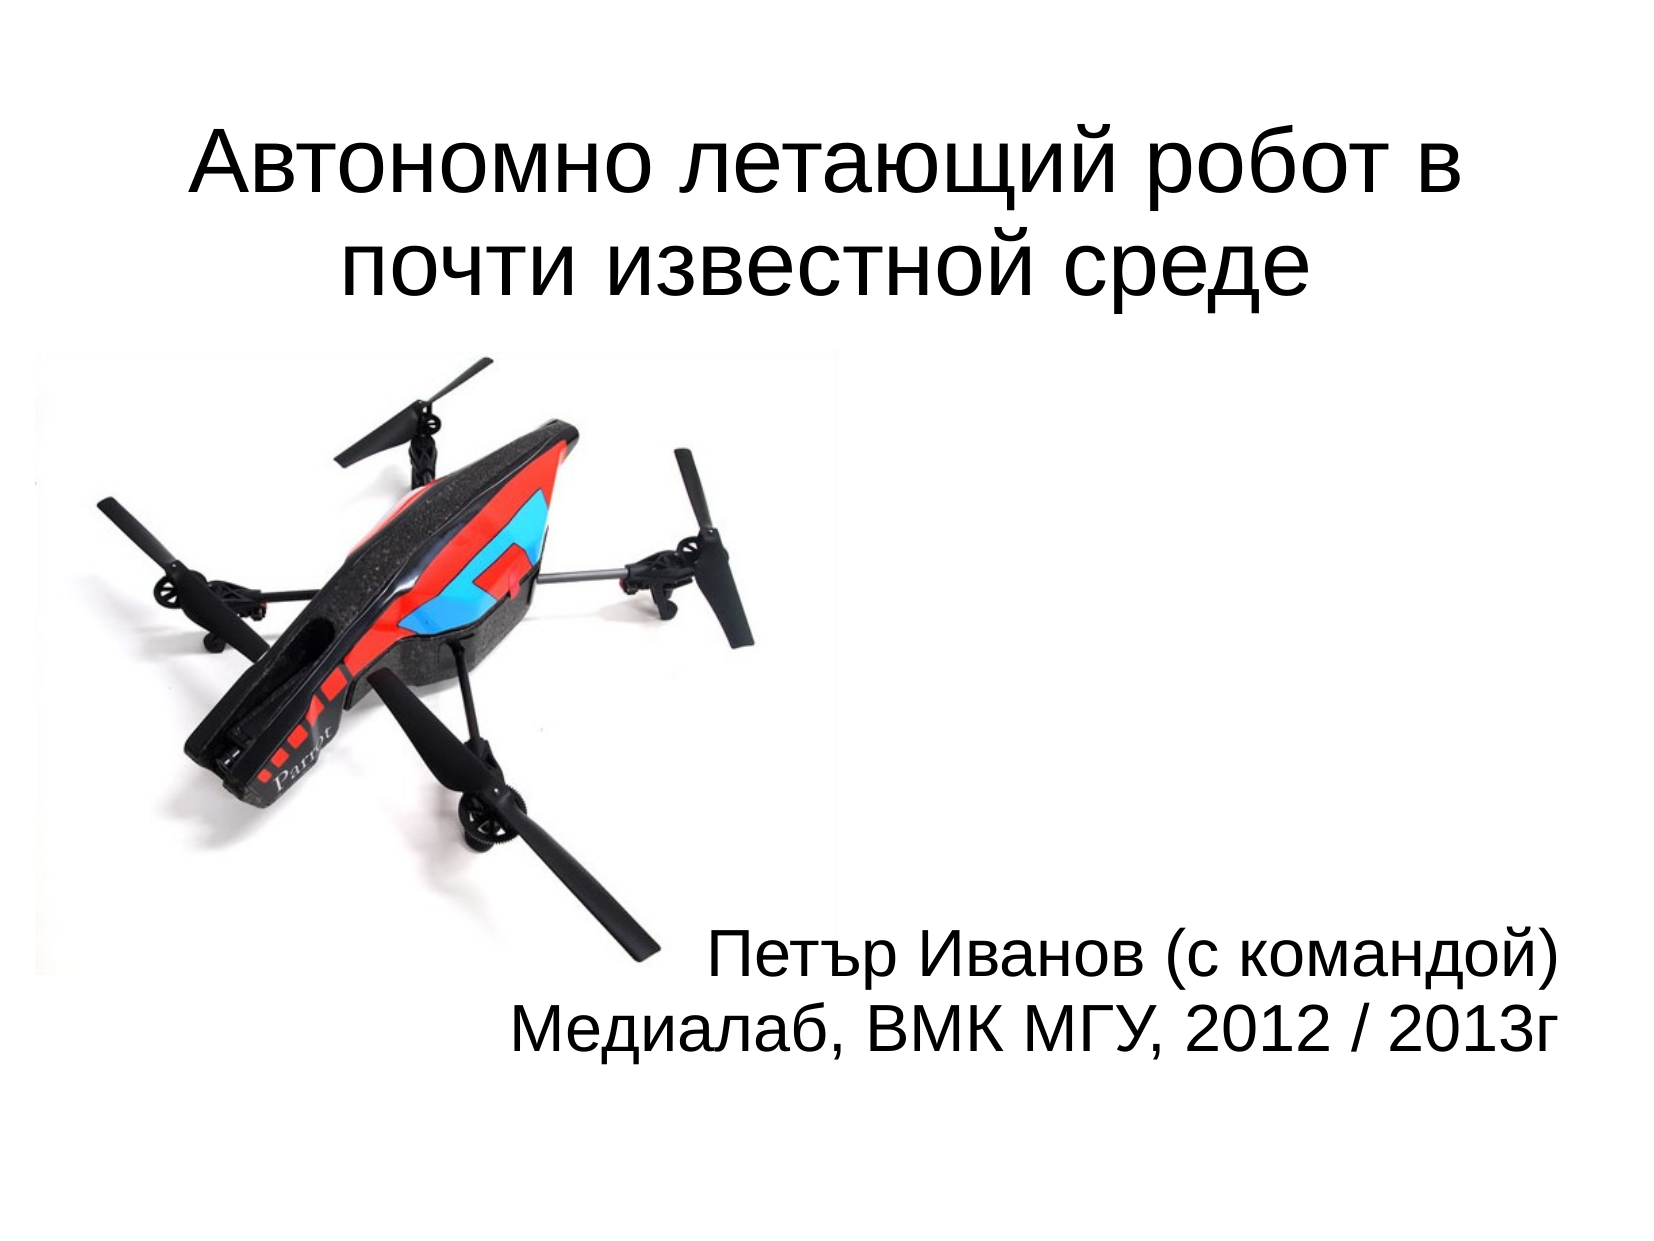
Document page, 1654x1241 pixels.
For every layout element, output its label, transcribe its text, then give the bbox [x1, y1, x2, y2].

subtitle Петър Иванов (с командой) Медиалаб, ВМК МГУ, 2012 / 2013г [503, 883, 1562, 1098]
picture [35, 351, 841, 976]
title Автономно летающий робот в почти известной среде [82, 49, 1571, 376]
